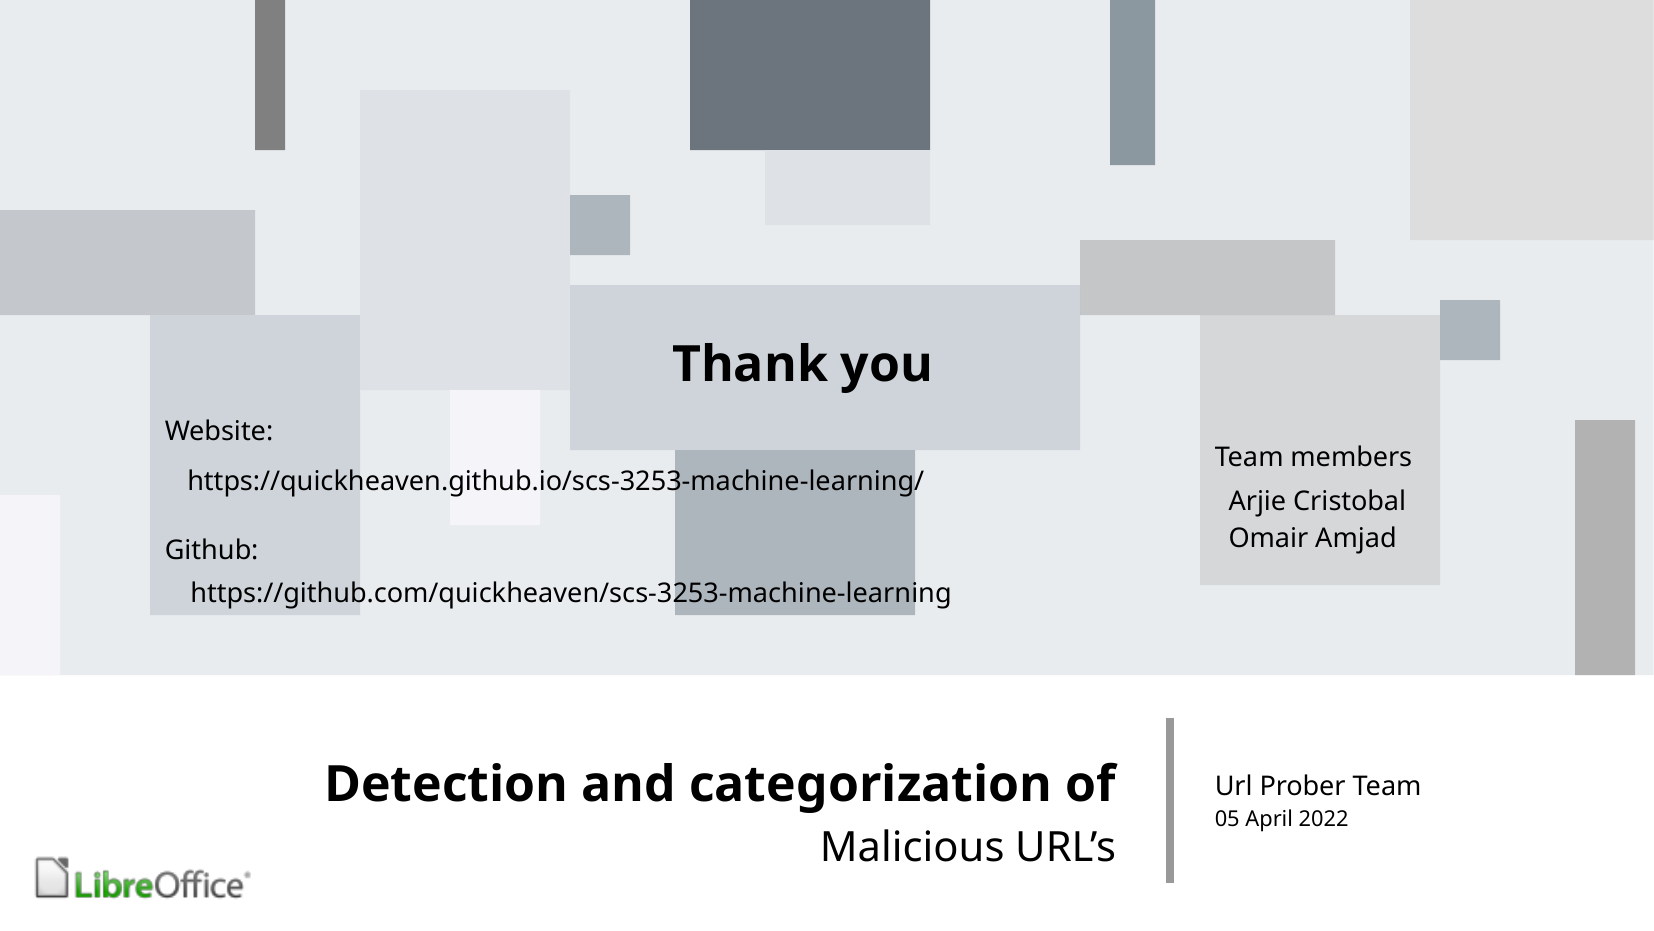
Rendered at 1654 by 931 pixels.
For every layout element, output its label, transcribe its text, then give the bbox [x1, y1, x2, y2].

text_box Arjie Cristobal Omair Amjad [1213, 474, 1604, 563]
text_box https://github.com/quickheaven/scs-3253-machine-learning [175, 566, 1151, 638]
picture [30, 852, 256, 903]
text_box Website: [150, 404, 541, 486]
text_box Team members [1200, 430, 1591, 512]
text_box Thank you [375, 320, 1244, 472]
text_box Github: [150, 523, 541, 605]
text_box Detection and categorization of Malicious URL’s [262, 740, 1131, 892]
text_box Url Prober Team 05 April 2022 [1200, 759, 1591, 841]
text_box https://quickheaven.github.io/scs-3253-machine-learning/ [172, 454, 1126, 537]
